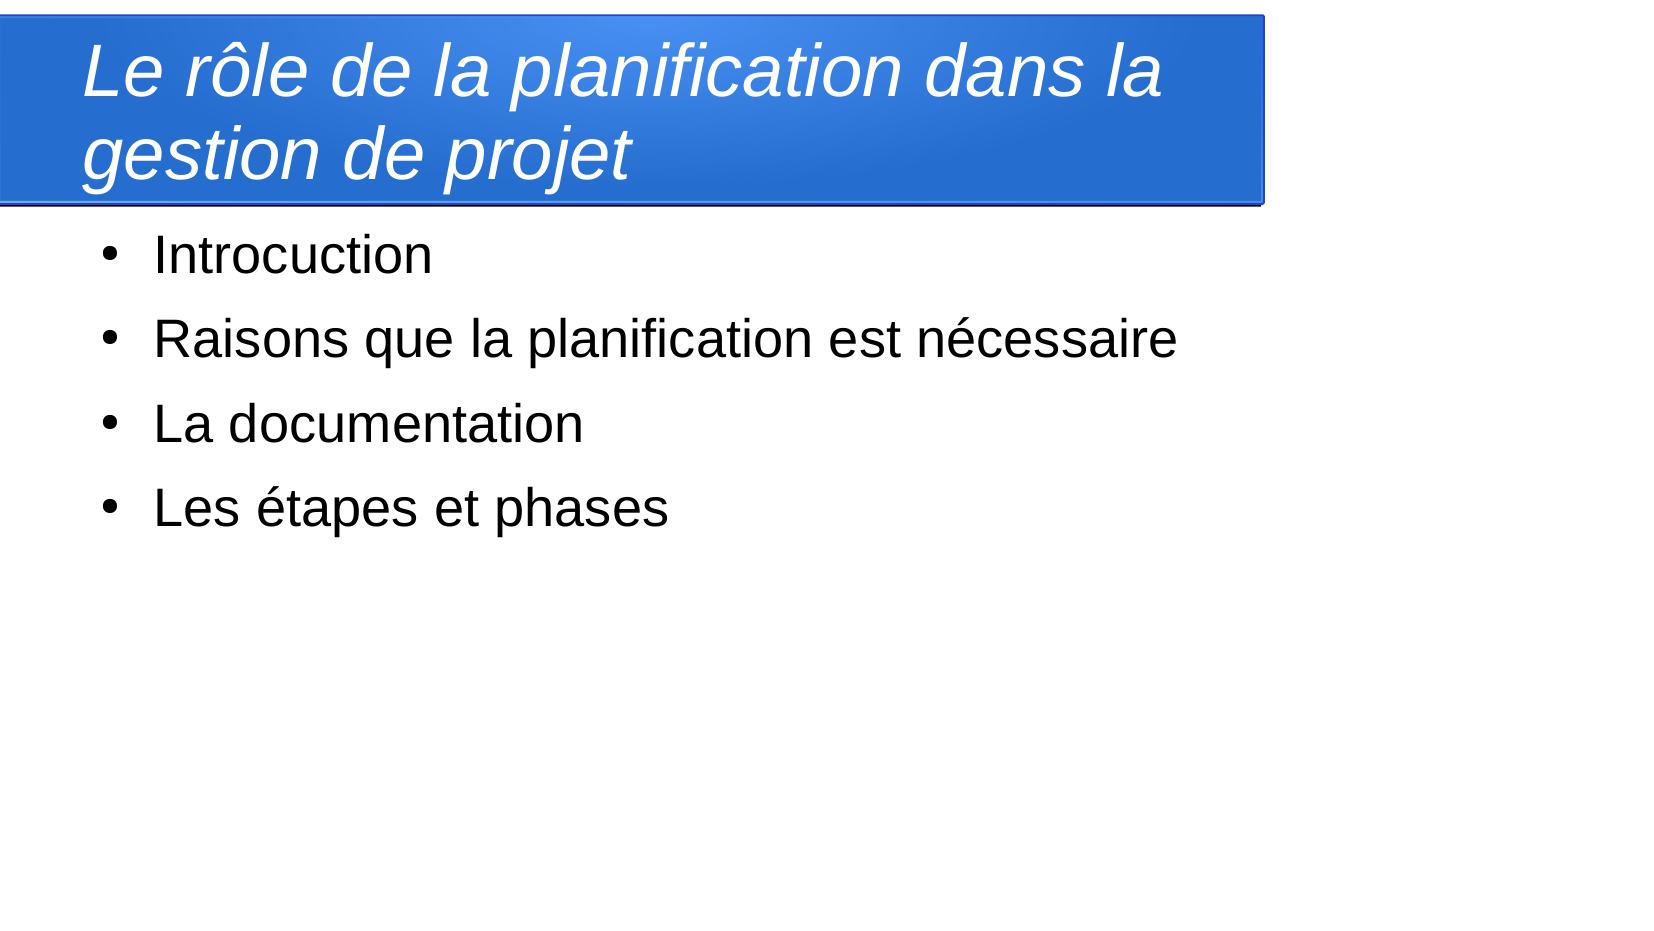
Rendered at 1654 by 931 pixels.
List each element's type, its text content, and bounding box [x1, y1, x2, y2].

list Introcuction Raisons que la planification est nécessaire La documentation Les étapes et phases [82, 224, 1571, 764]
title Le rôle de la planification dans la gestion de projet [82, 29, 1235, 196]
